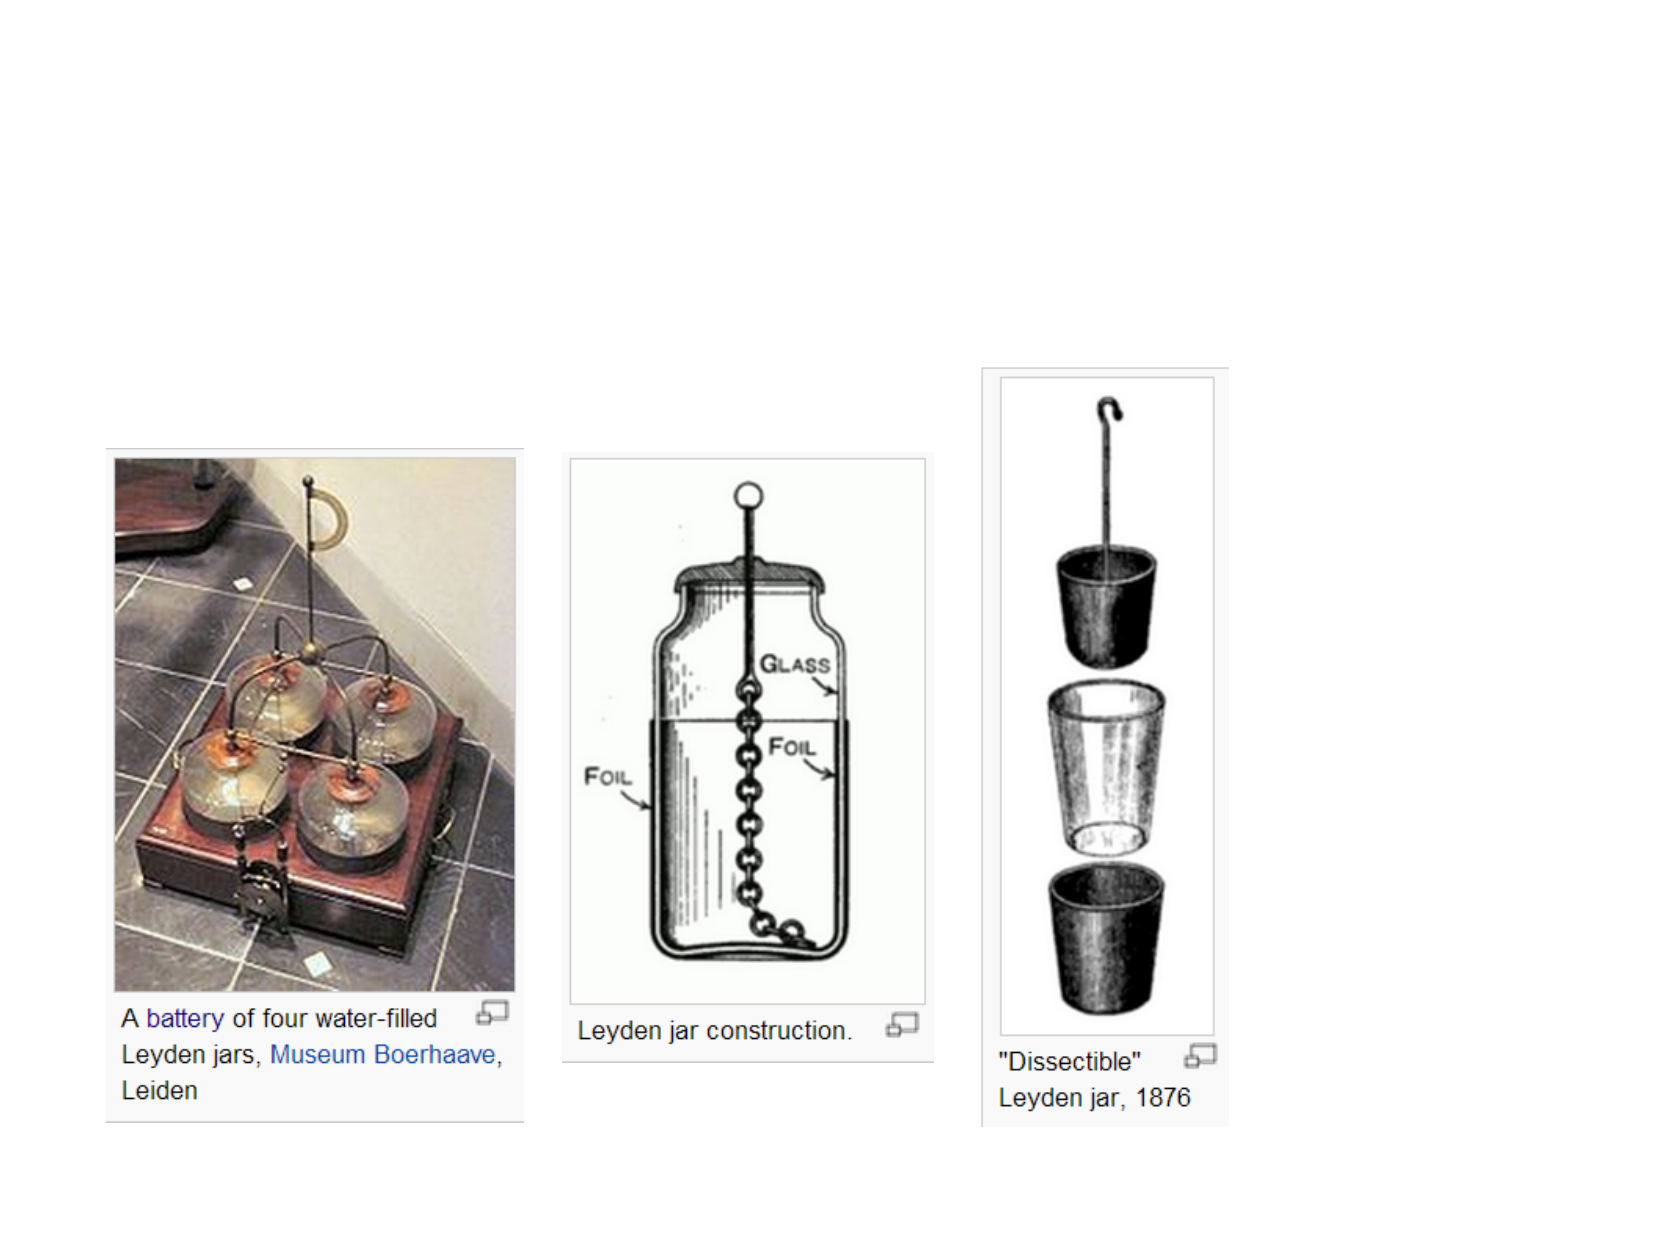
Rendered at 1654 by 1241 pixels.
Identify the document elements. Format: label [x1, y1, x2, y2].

picture [562, 452, 934, 1063]
picture [980, 366, 1229, 1128]
picture [106, 448, 524, 1123]
